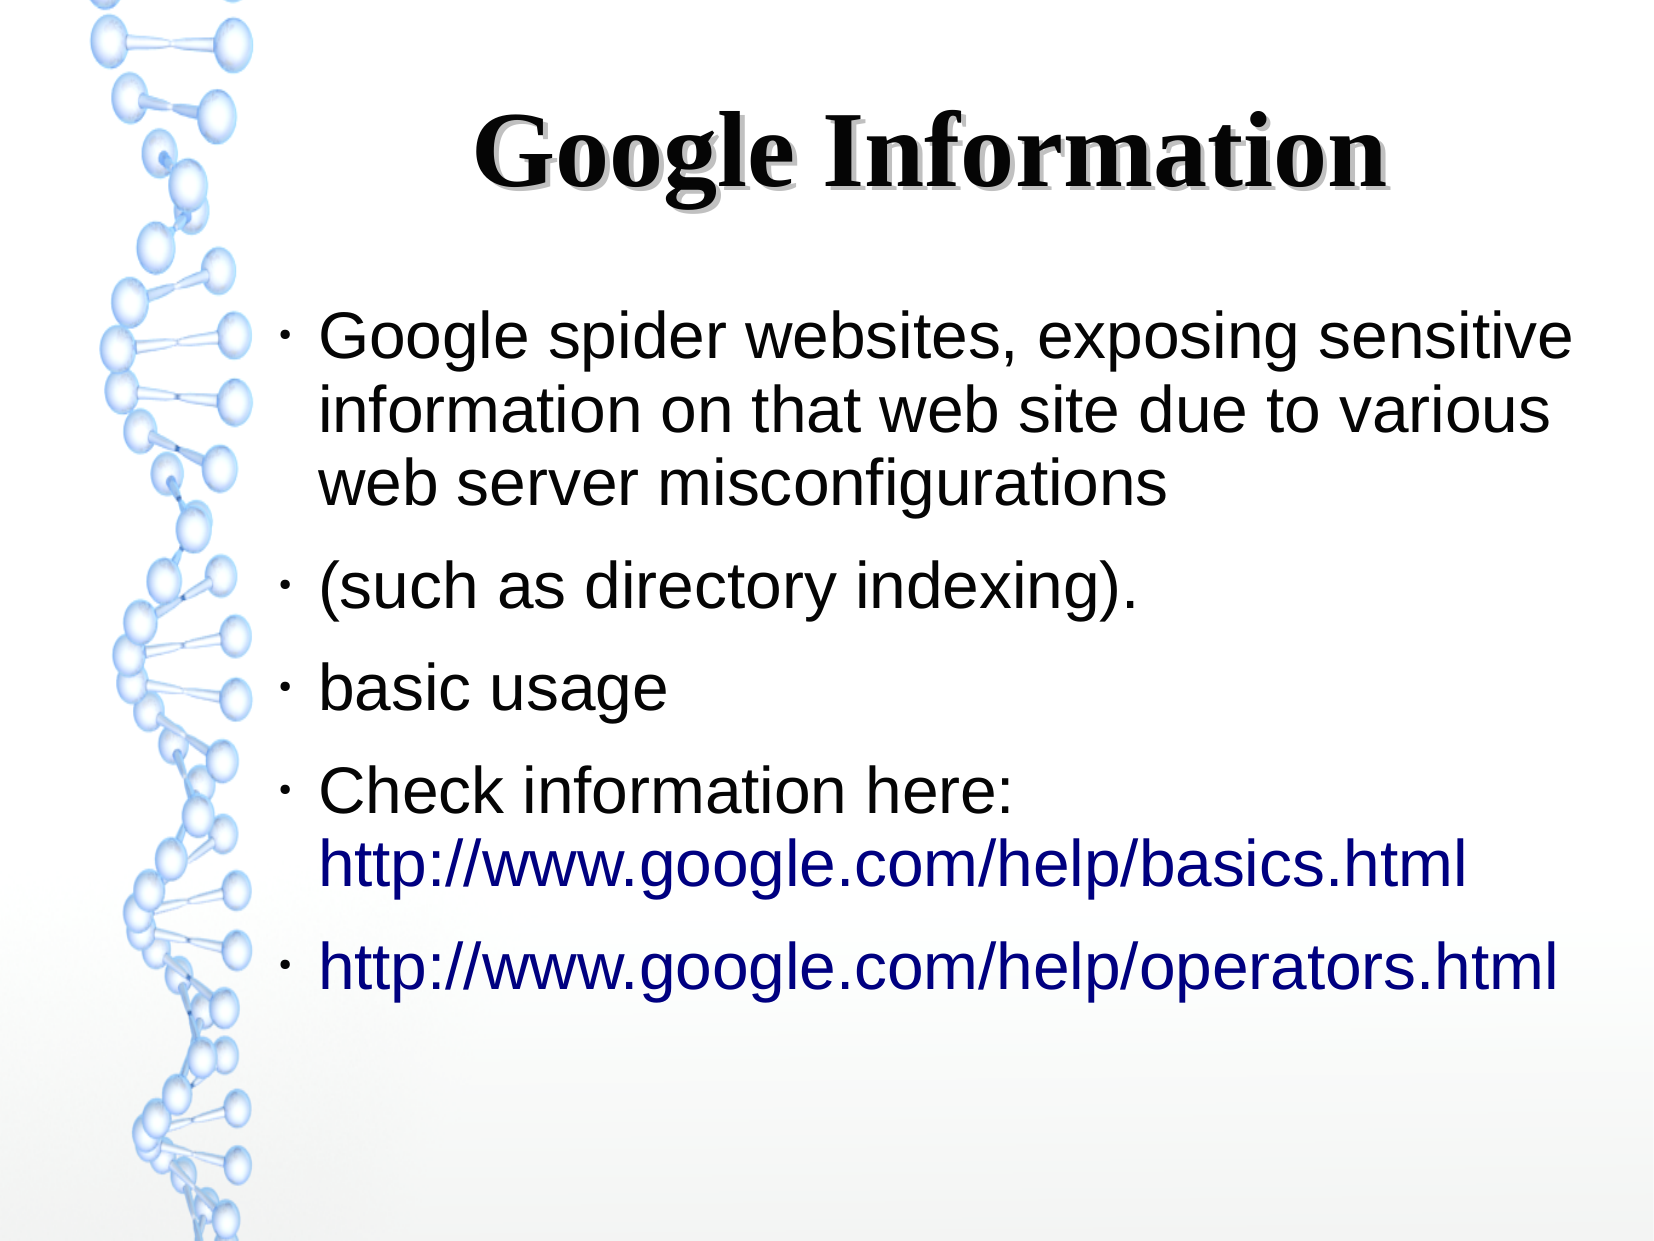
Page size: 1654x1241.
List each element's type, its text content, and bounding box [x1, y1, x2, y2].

title Google Information [265, 47, 1595, 252]
list Google spider websites, exposing sensitive information on that web site due to various web server misconfigurations (such as directory indexing). basic usage Check information here: http://www.google.com/help/basics.html http://www.google.com/help/operators.html [265, 299, 1595, 1019]
picture [0, 0, 1654, 1241]
